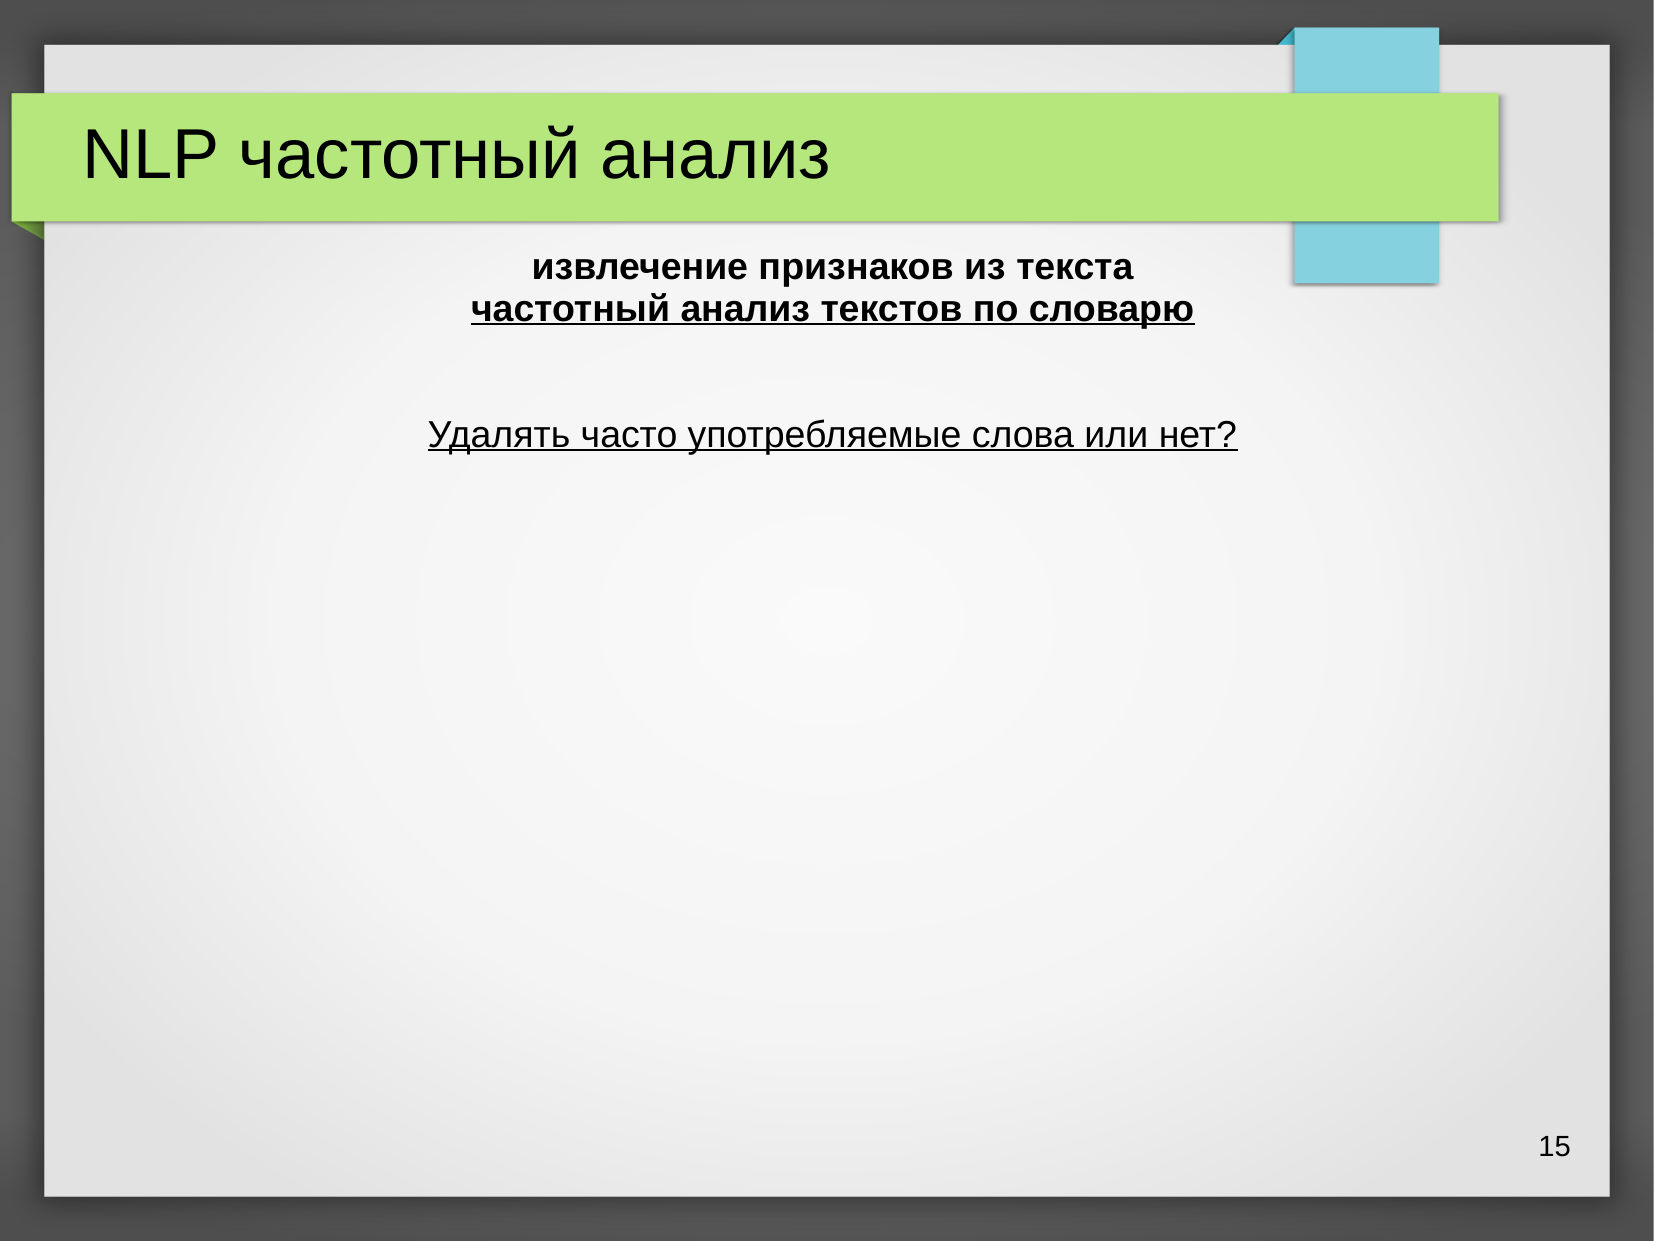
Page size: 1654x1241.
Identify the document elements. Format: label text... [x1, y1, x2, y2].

picture [0, 0, 1654, 1241]
text_box извлечение признаков из текста частотный анализ текстов по словарю Удалять часто употребляемые слова или нет? [188, 245, 1477, 1071]
title NLP частотный анализ [82, 118, 1406, 189]
